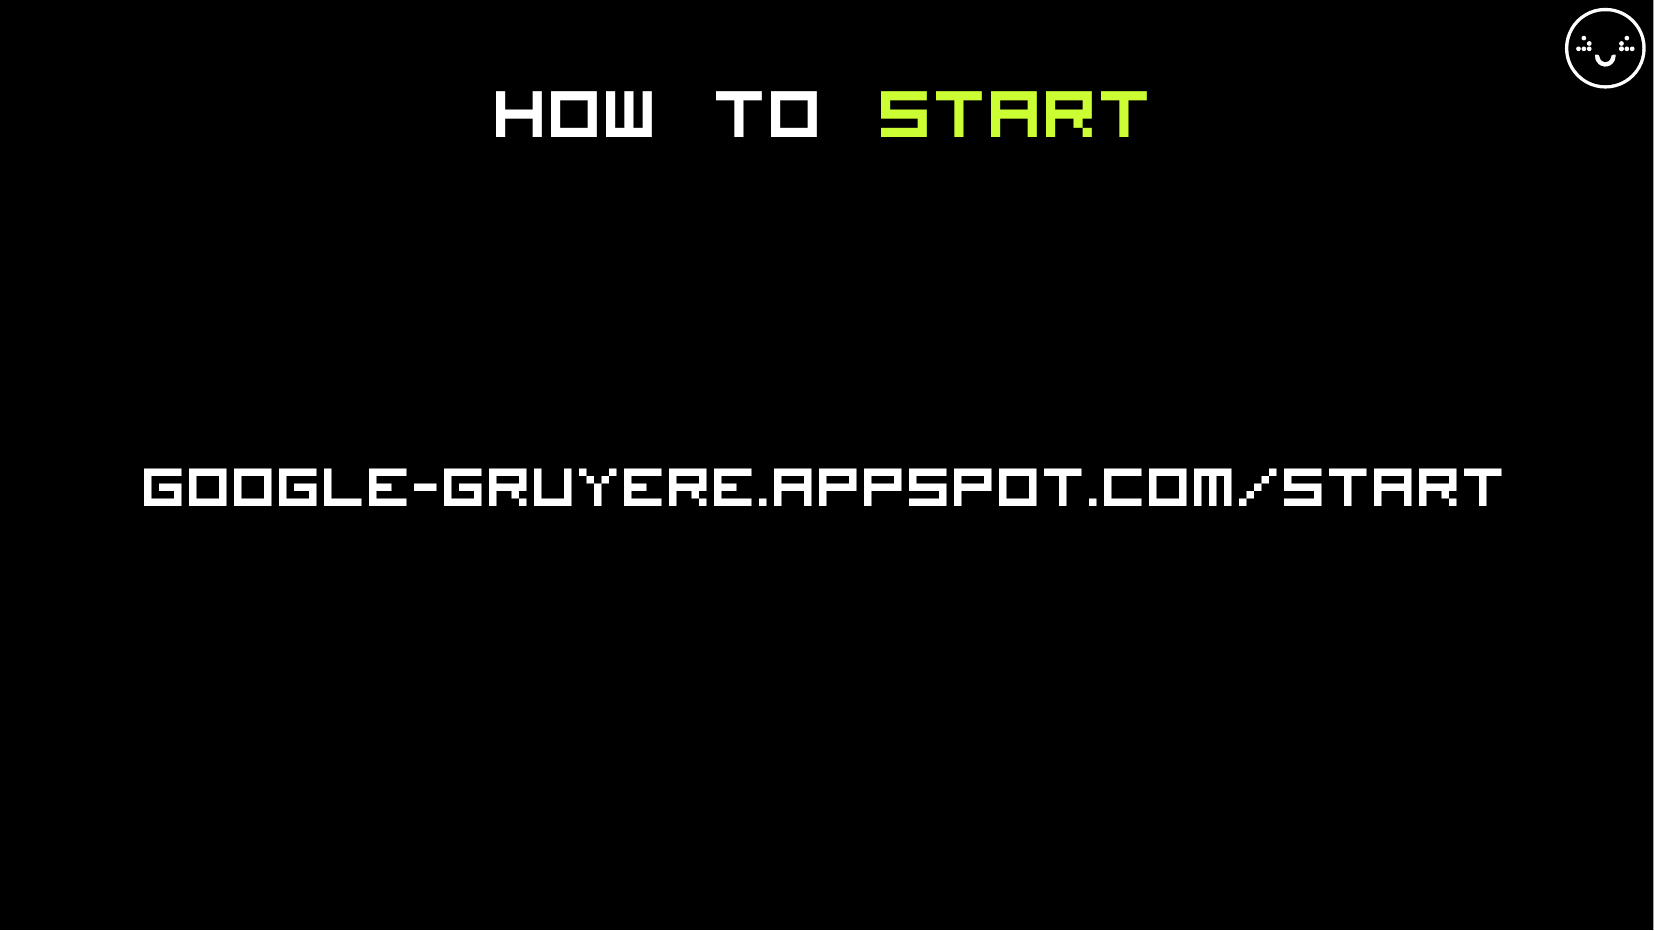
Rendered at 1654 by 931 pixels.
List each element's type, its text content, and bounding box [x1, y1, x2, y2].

list google-gruyere.appspot.com/start [82, 217, 1571, 758]
title How to start [82, 37, 1571, 193]
